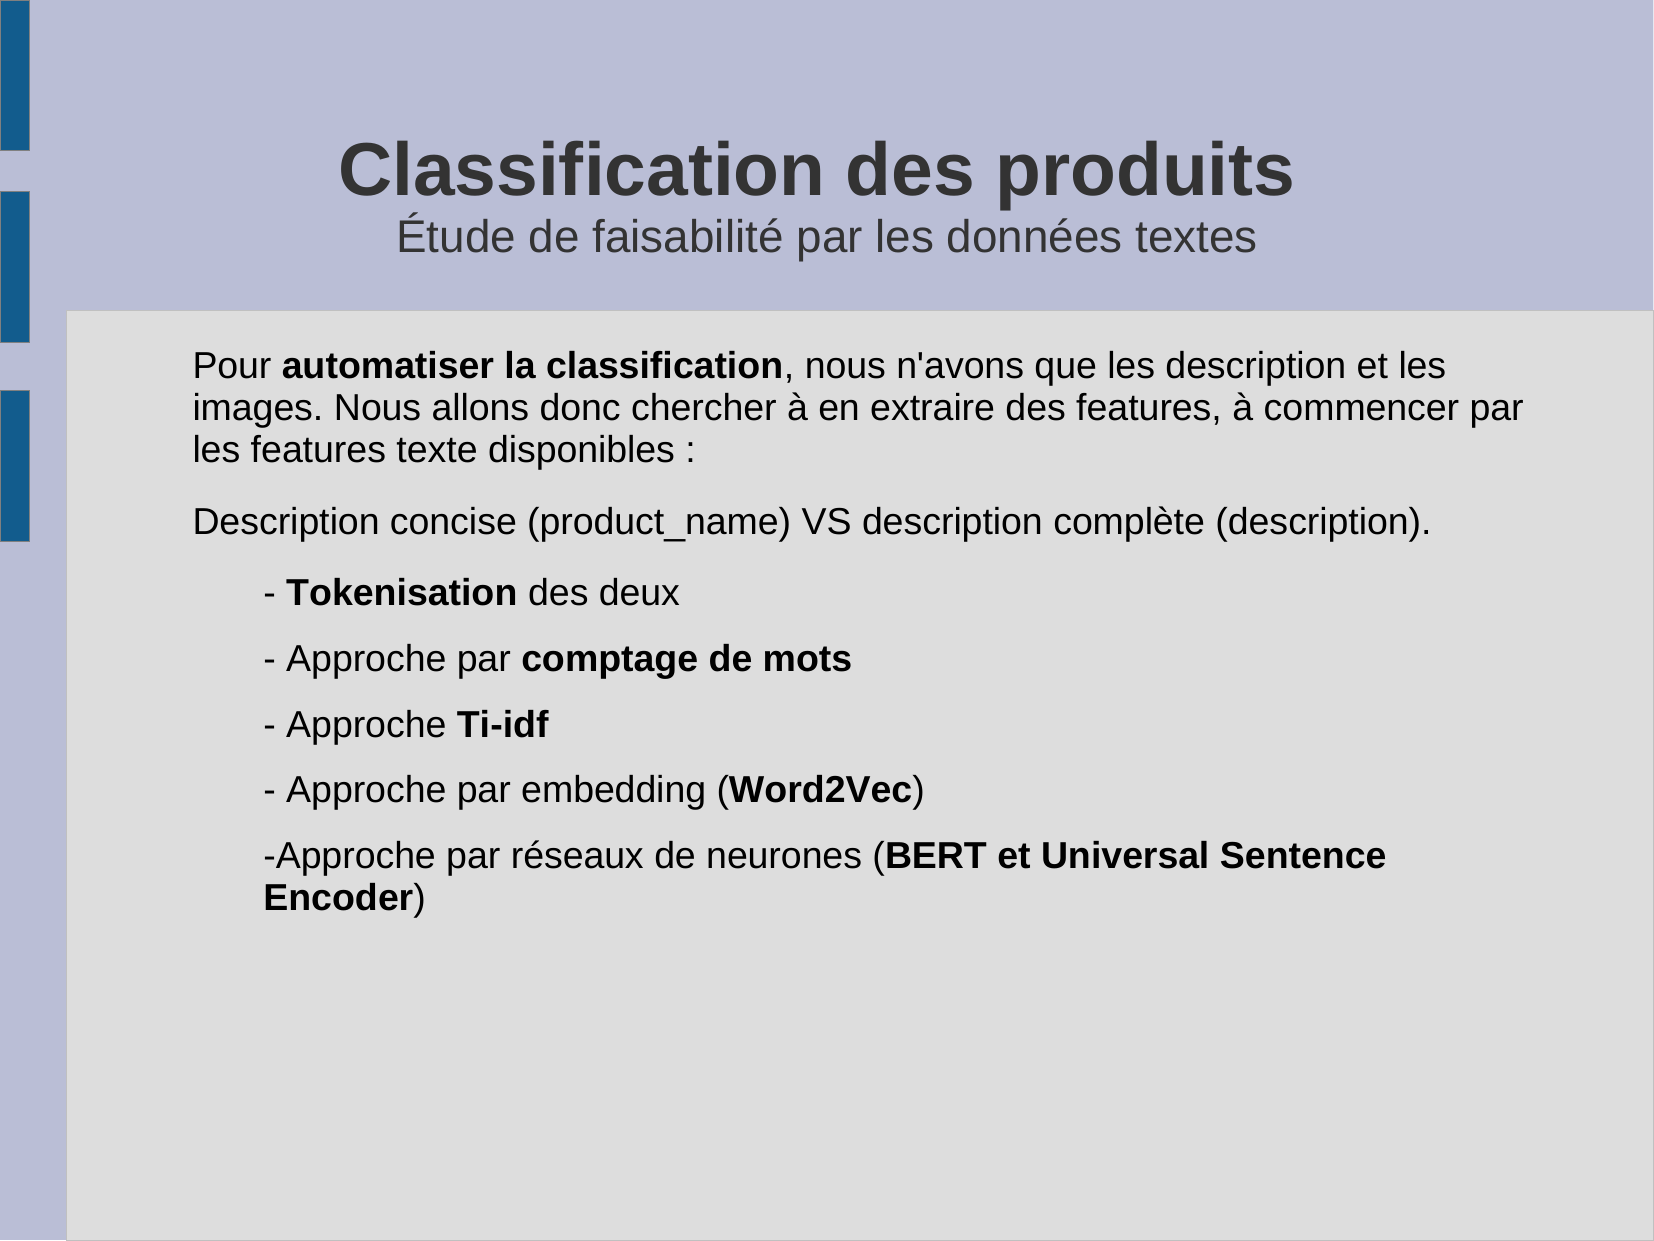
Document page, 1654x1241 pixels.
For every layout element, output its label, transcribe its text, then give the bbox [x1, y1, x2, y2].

title Classification des produits Étude de faisabilité par les données textes [121, 91, 1534, 299]
list Pour automatiser la classification, nous n'avons que les description et les images. Nous allons donc chercher à en extraire des features, à commencer par les features texte disponibles : Description concise (product_name) VS description complète (description). - Tokenisation des deux - Approche par comptage de mots - Approche Ti-idf - Approche par embedding (Word2Vec) -Approche par réseaux de neurones (BERT et Universal Sentence Encoder) [121, 344, 1534, 993]
